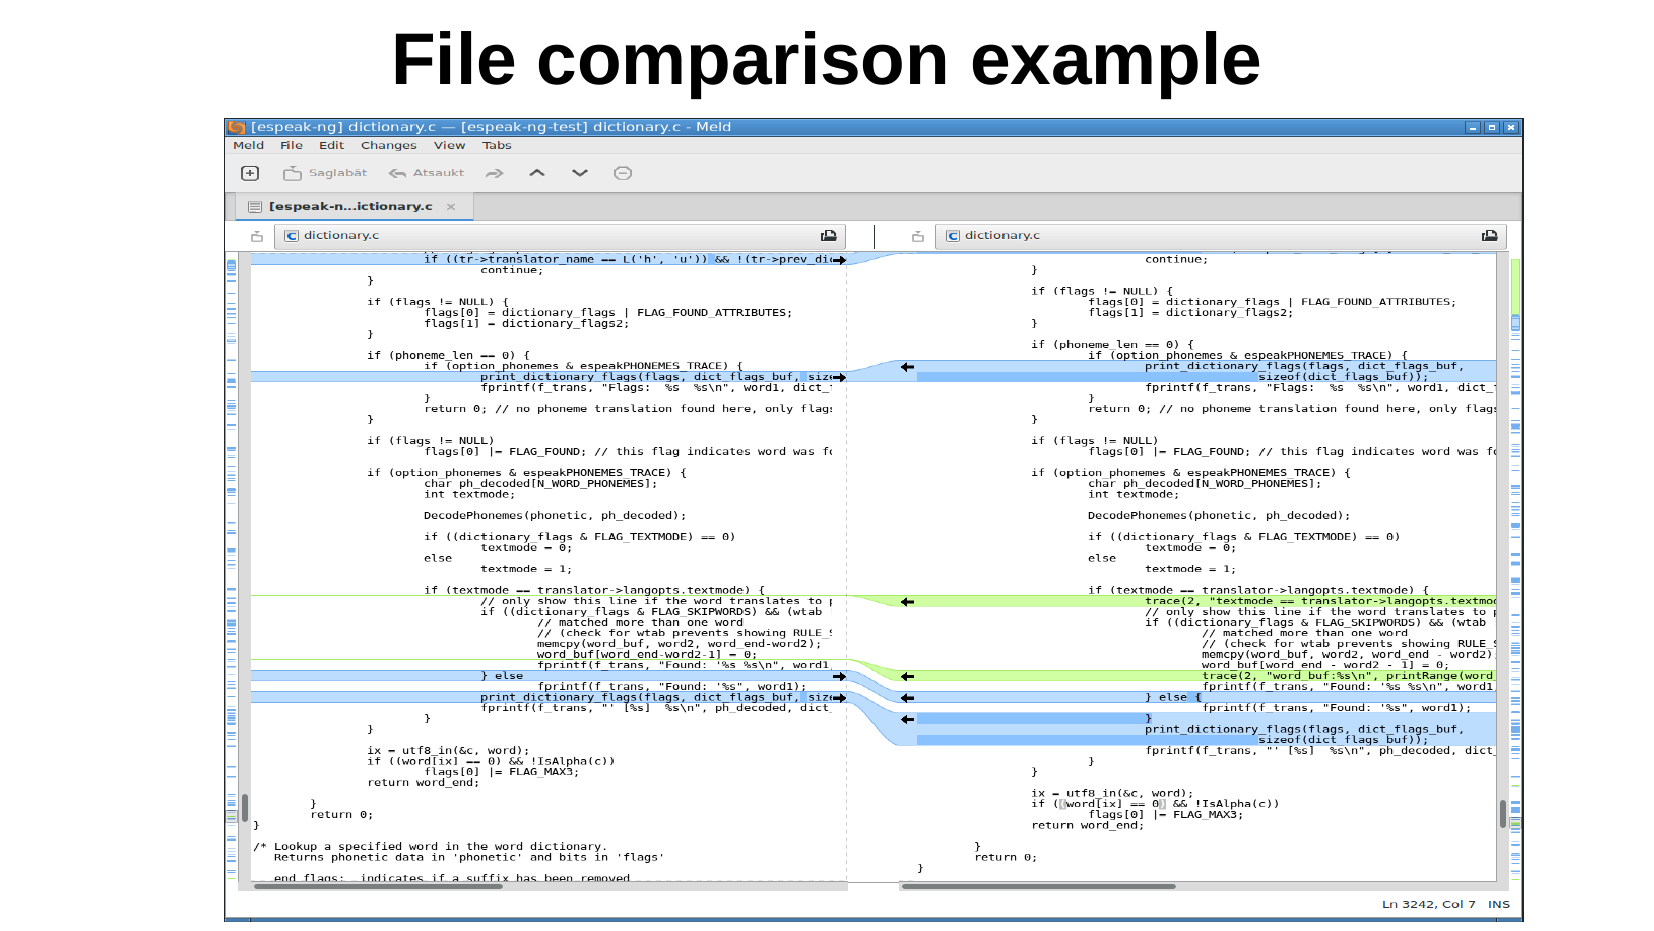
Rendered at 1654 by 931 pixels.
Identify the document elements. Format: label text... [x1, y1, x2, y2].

title File comparison example [177, 8, 1477, 101]
picture [224, 118, 1524, 922]
